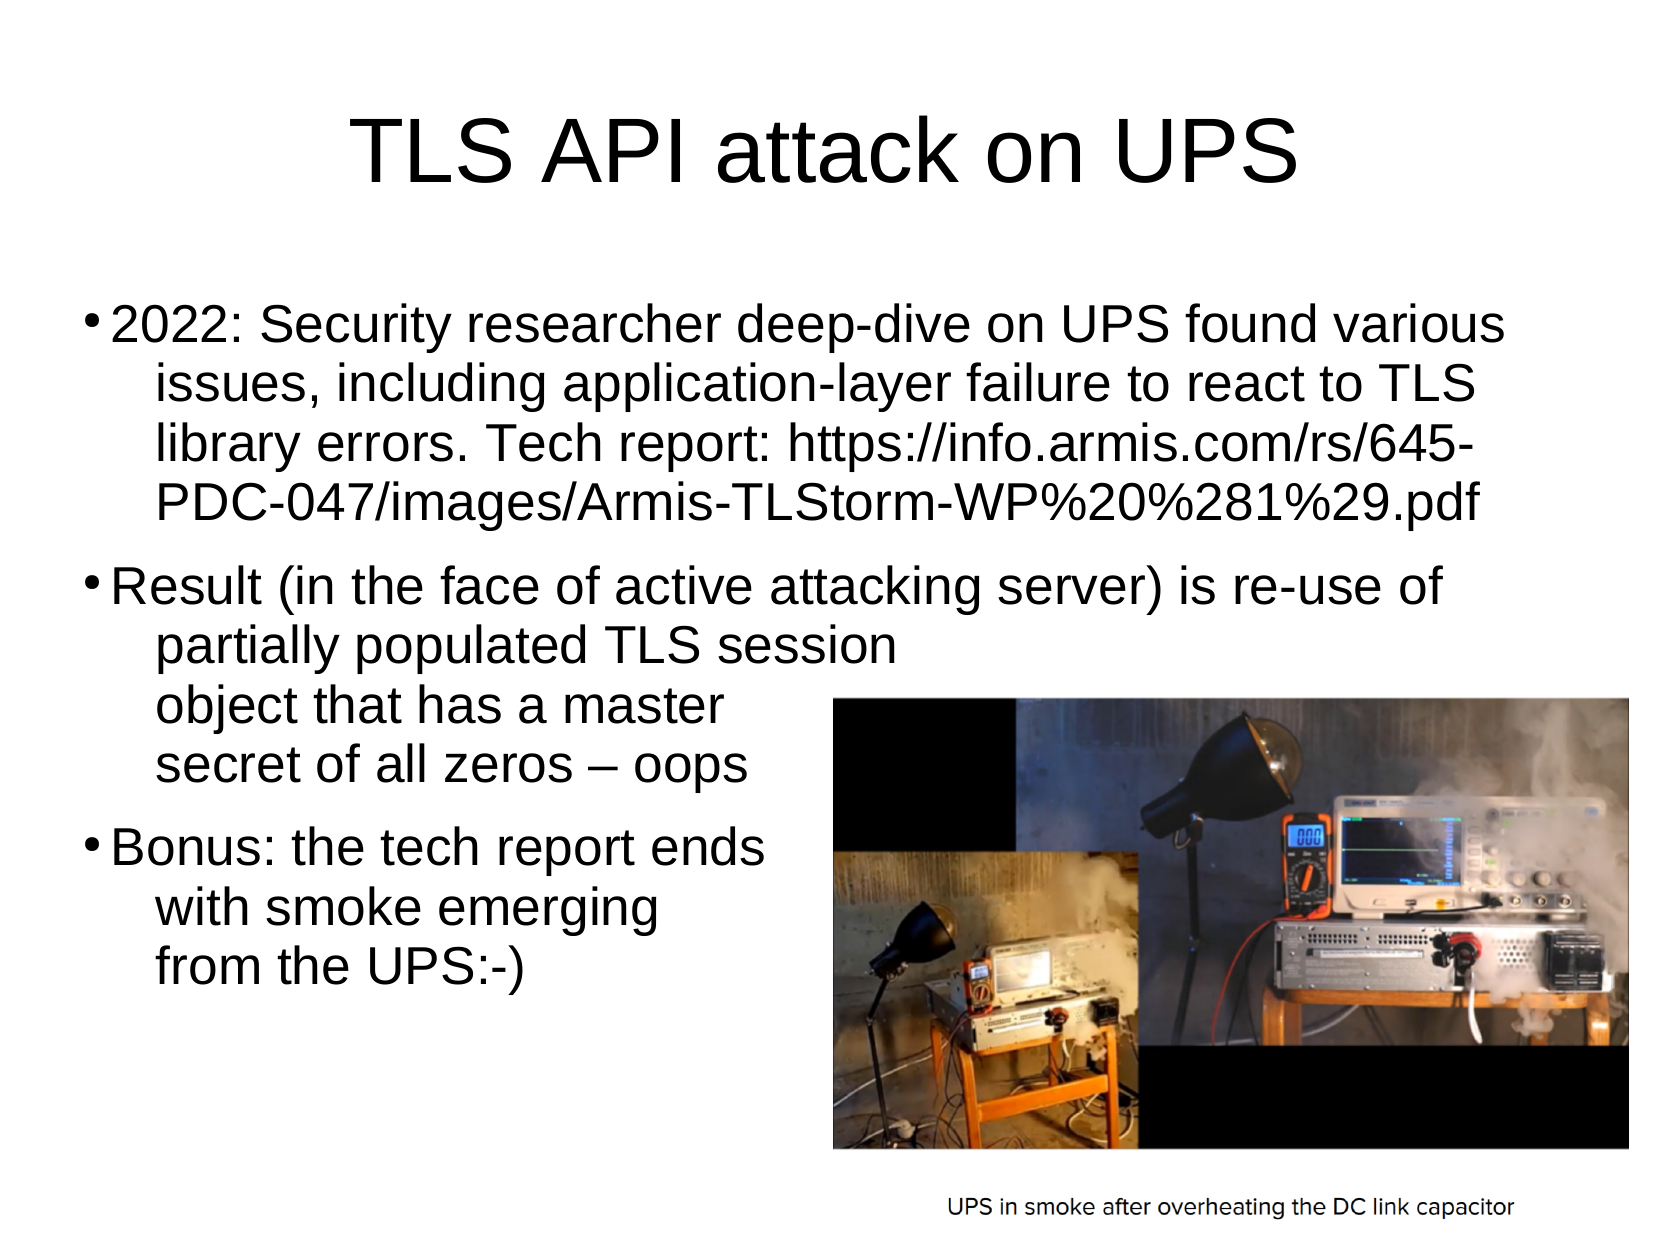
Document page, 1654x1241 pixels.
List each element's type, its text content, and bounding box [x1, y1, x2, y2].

list 2022: Security researcher deep-dive on UPS found various issues, including application-layer failure to react to TLS library errors. Tech report: https://info.armis.com/rs/645-PDC-047/images/Armis-TLStorm-WP%20%281%29.pdf Result (in the face of active attacking server) is re-use of partially populated TLS session object that has a master secret of all zeros – oops Bonus: the tech report ends with smoke emerging from the UPS:-) [82, 290, 1535, 1007]
picture [814, 682, 1642, 1235]
title TLS API attack on UPS [82, 49, 1568, 254]
